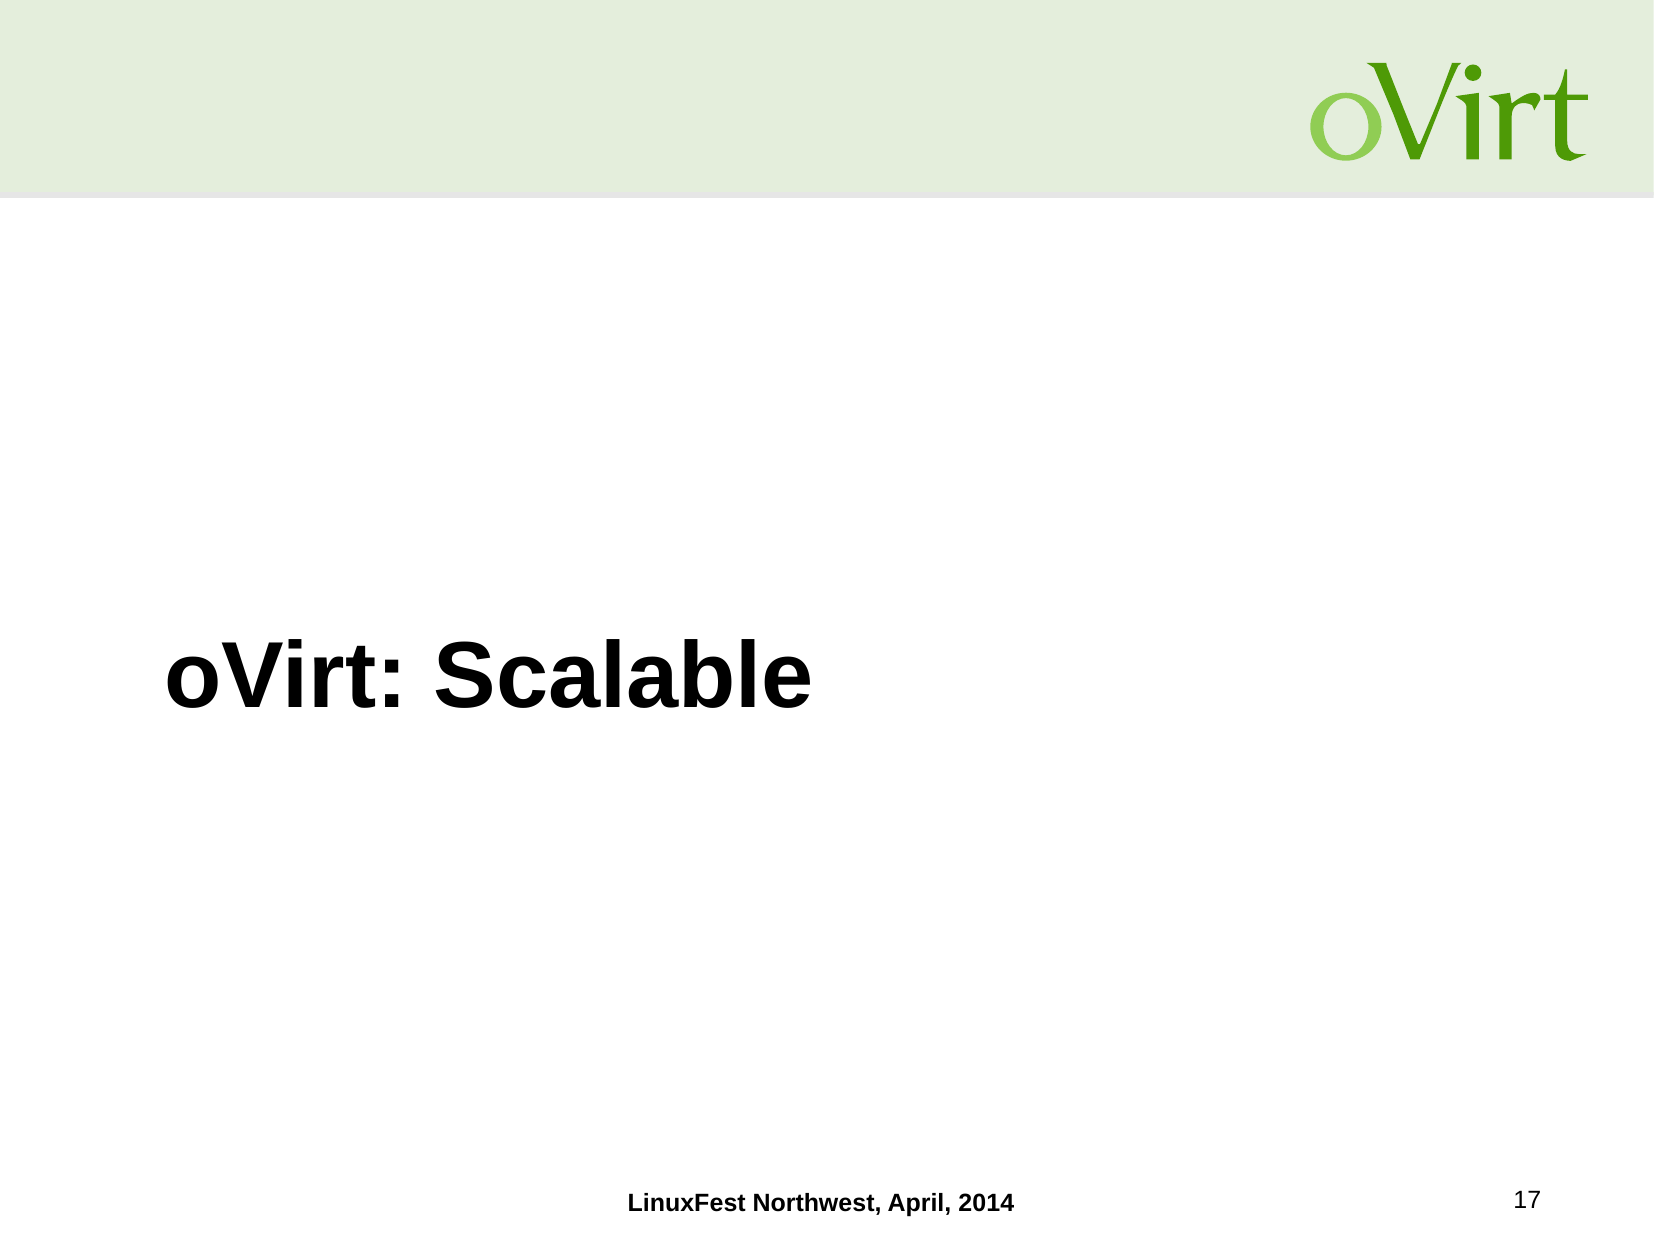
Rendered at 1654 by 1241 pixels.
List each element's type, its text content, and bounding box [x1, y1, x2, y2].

text_box oVirt: Scalable [150, 615, 1654, 750]
